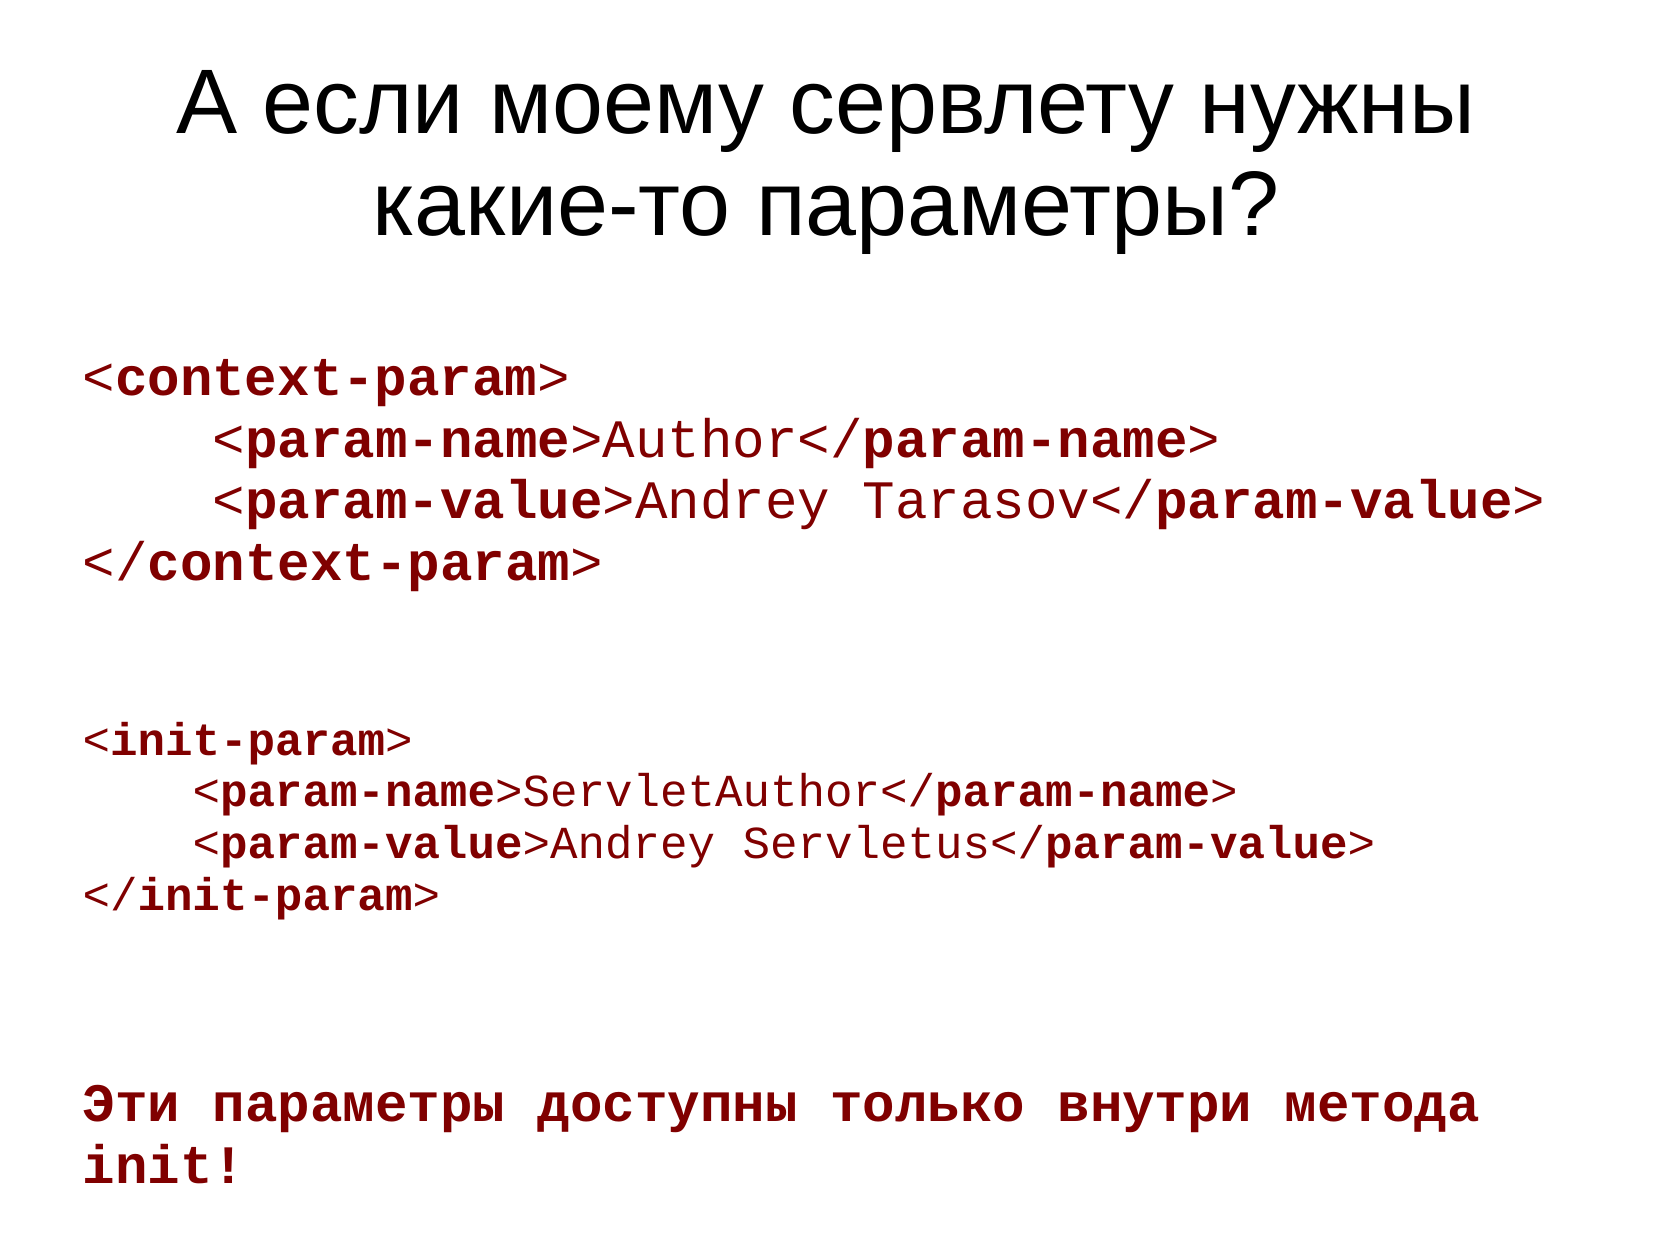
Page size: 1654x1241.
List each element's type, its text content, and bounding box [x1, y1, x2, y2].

list <context-param> <param-name>Author</param-name> <param-value>Andrey Tarasov</param-value> </context-param> <init-param> <param-name>ServletAuthor</param-name> <param-value>Andrey Servletus</param-value> </init-param> Эти параметры доступны только внутри метода init! [82, 290, 1571, 1191]
title А если моему сервлету нужны какие-то параметры? [82, 49, 1571, 257]
